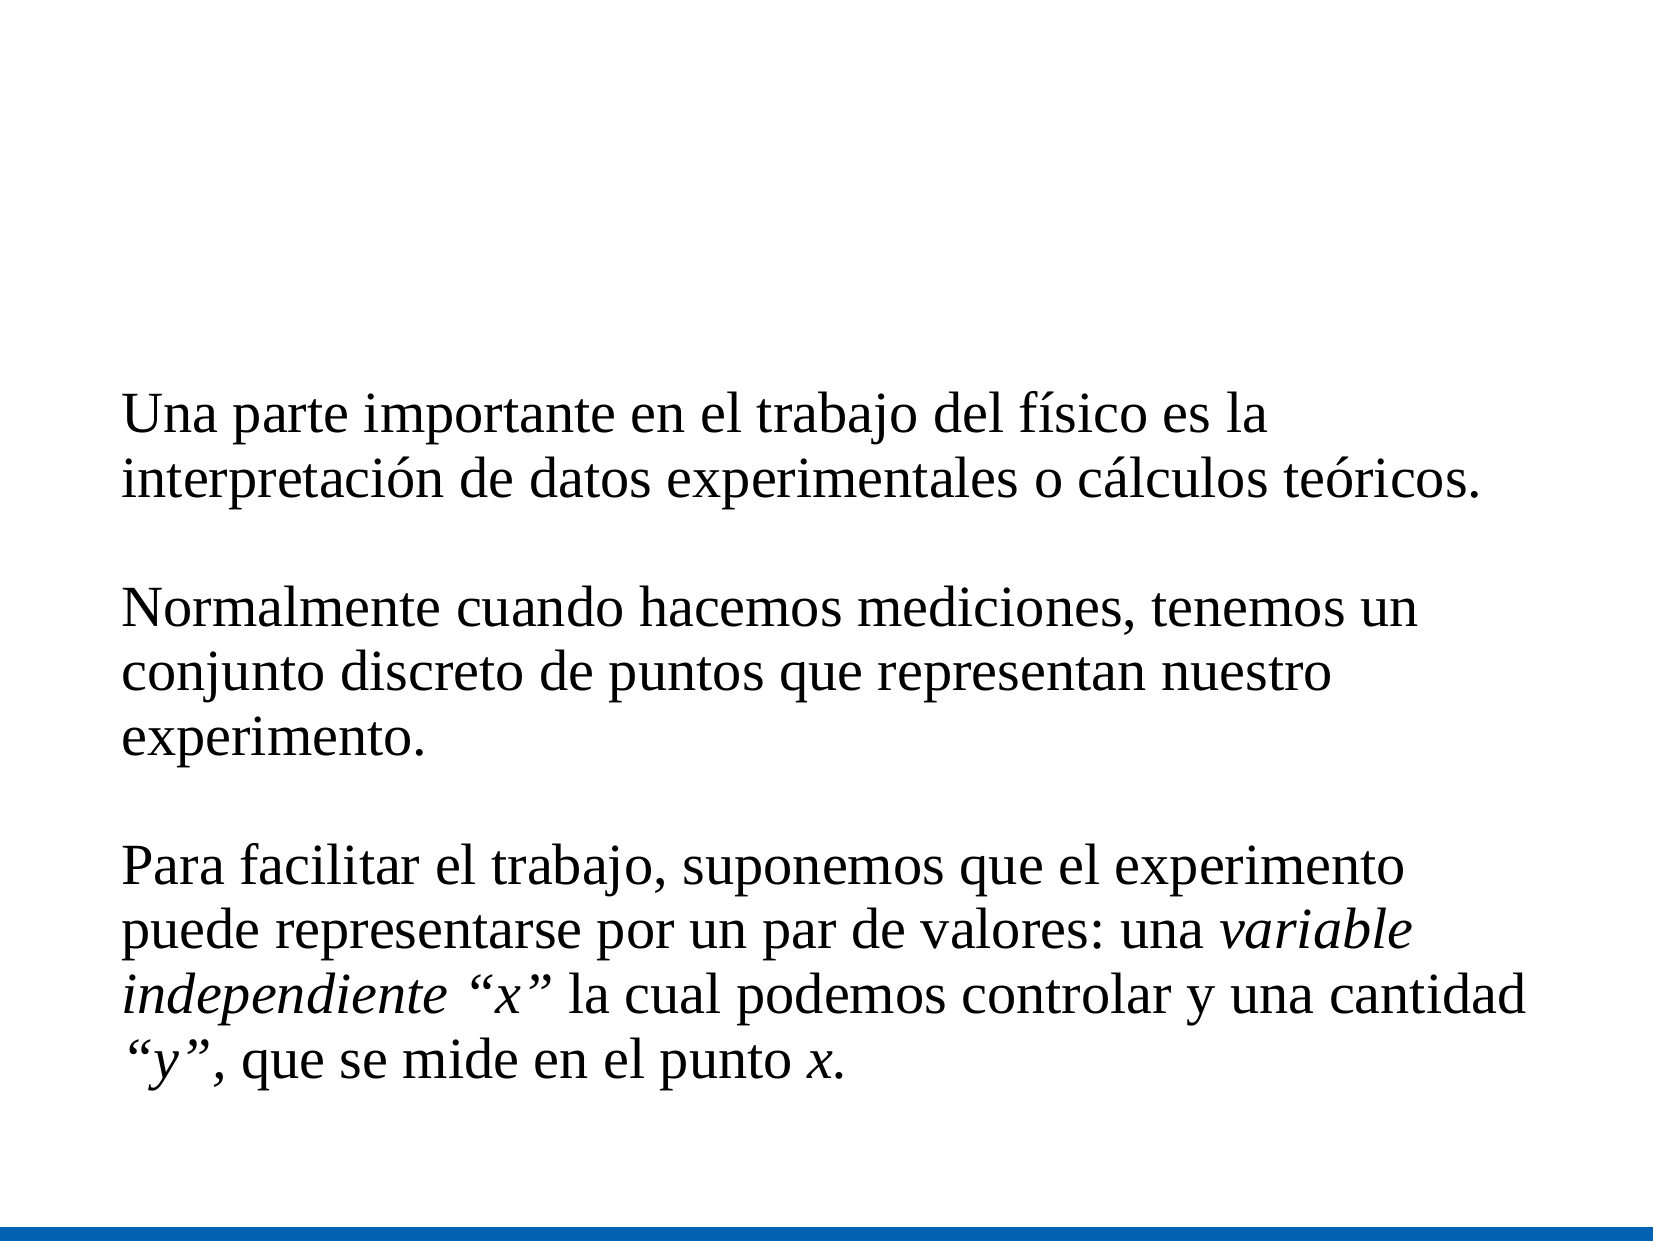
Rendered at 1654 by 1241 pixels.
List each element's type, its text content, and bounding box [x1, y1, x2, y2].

subtitle Una parte importante en el trabajo del físico es la interpretación de datos experimentales o cálculos teóricos. Normalmente cuando hacemos mediciones, tenemos un conjunto discreto de puntos que representan nuestro experimento. Para facilitar el trabajo, suponemos que el experimento puede representarse por un par de valores: una variable independiente “x” la cual podemos controlar y una cantidad “y”, que se mide en el punto x. [121, 344, 1533, 1127]
